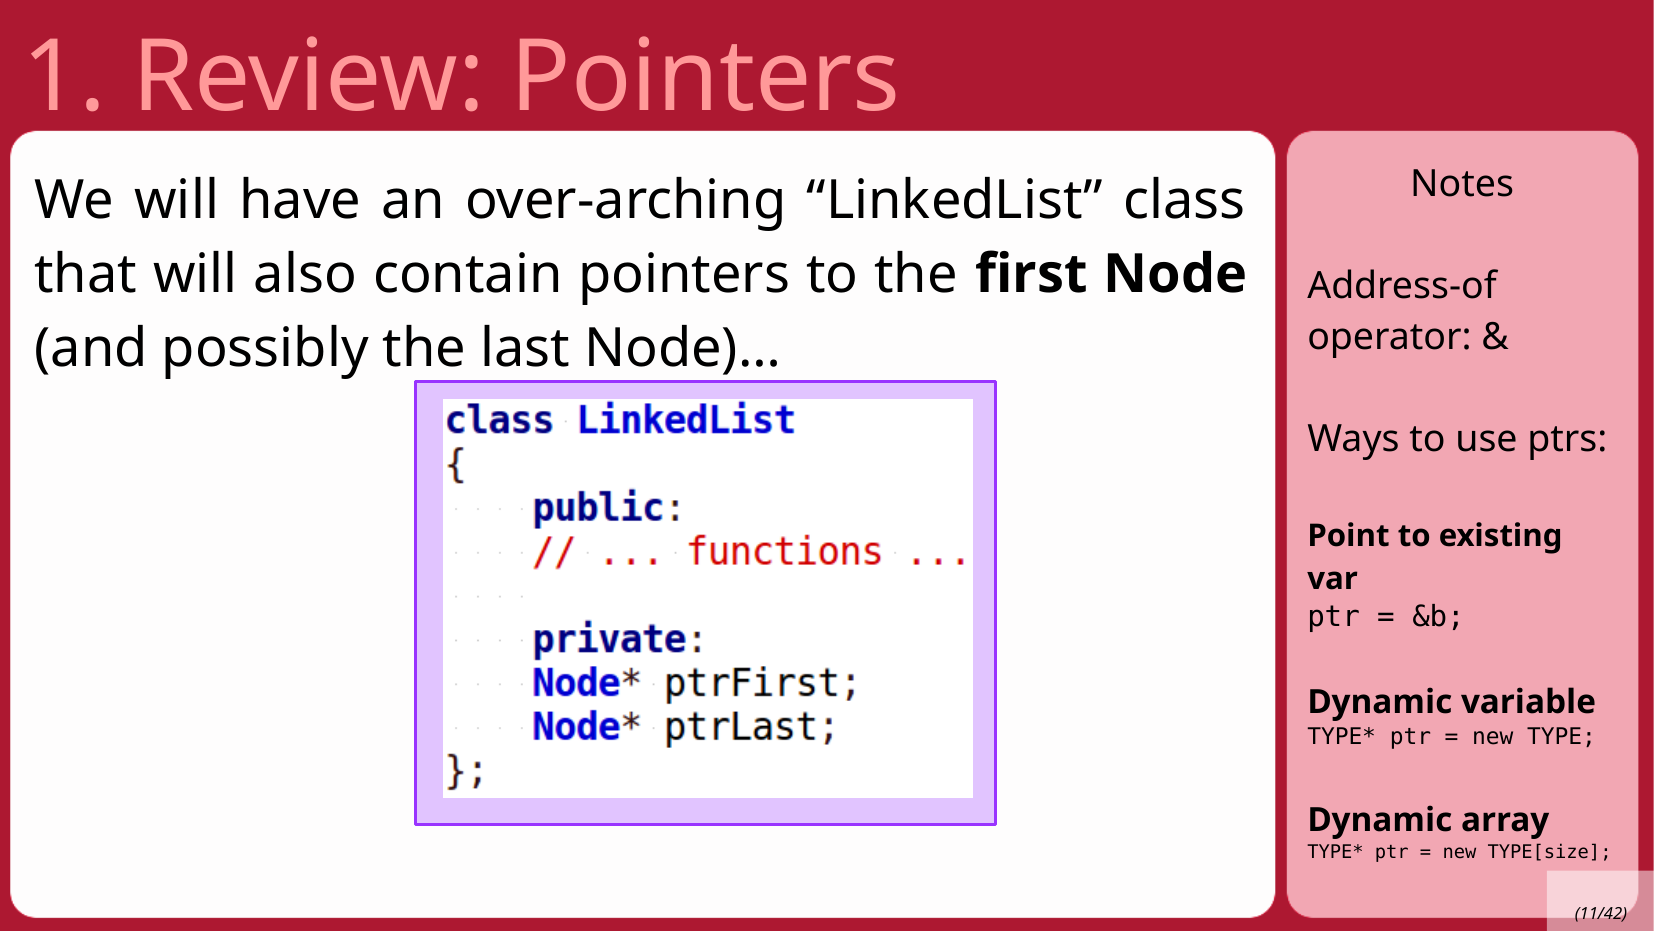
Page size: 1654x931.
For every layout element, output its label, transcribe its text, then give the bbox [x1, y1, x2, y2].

picture [0, 0, 1654, 931]
text_box Notes Address-of operator: & Ways to use ptrs: Point to existing var ptr = &b; Dynamic variable TYPE* ptr = new TYPE; Dynamic array TYPE* ptr = new TYPE[size]; [1292, 148, 1632, 726]
text_box (<number>/42) [1546, 877, 1654, 931]
title 1. Review: Pointers [22, 7, 1511, 136]
text_box We will have an over-arching “LinkedList” class that will also contain pointers to the first Node (and possibly the last Node)… [34, 160, 1248, 344]
text_box [415, 381, 996, 825]
